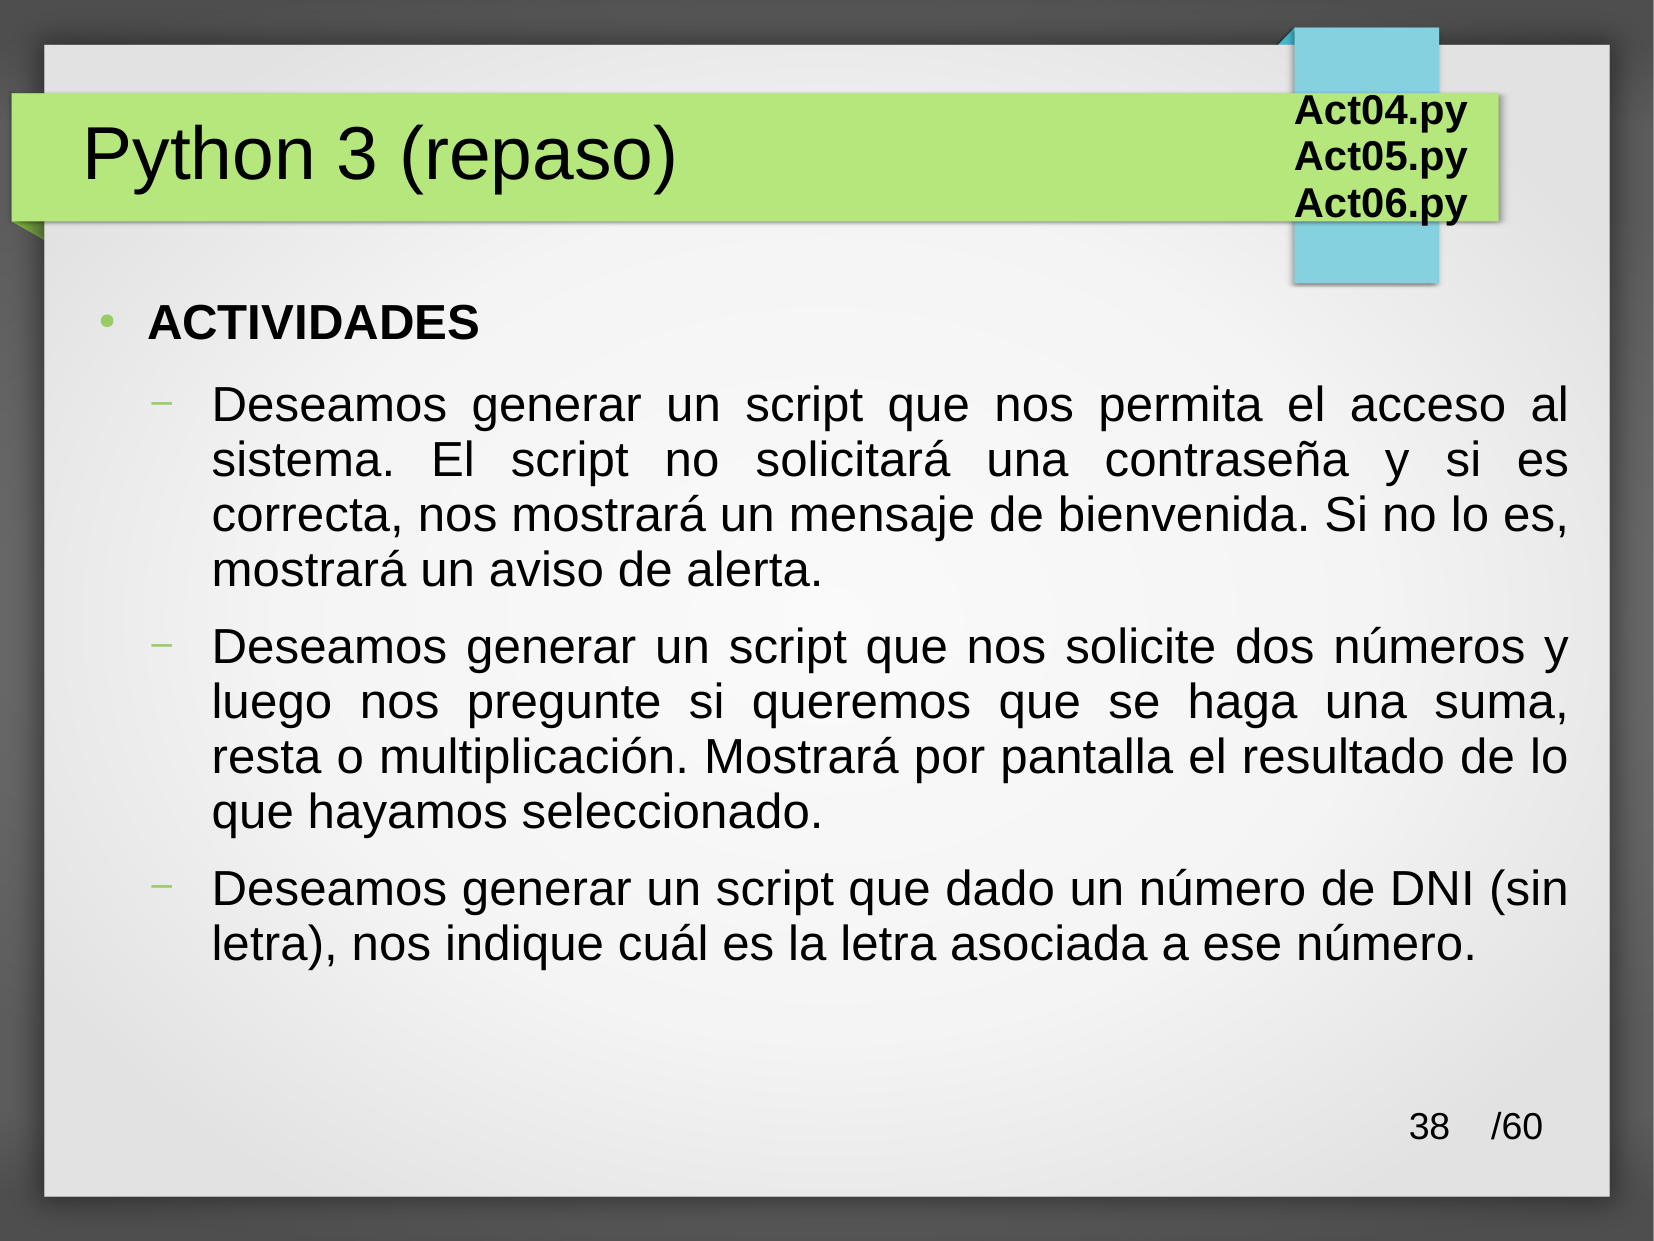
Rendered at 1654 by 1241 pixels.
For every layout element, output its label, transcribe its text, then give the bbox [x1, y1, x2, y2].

text_box <número> [1393, 1098, 1476, 1169]
title Python 3 (repaso) [82, 94, 1264, 213]
text_box Act04.py Act05.py Act06.py [1279, 79, 1501, 280]
picture [0, 0, 1654, 1241]
list ACTIVIDADES Deseamos generar un script que nos permita el acceso al sistema. El script no solicitará una contraseña y si es correcta, nos mostrará un mensaje de bienvenida. Si no lo es, mostrará un aviso de alerta. Deseamos generar un script que nos solicite dos números y luego nos pregunte si queremos que se haga una suma, resta o multiplicación. Mostrará por pantalla el resultado de lo que hayamos seleccionado. Deseamos generar un script que dado un número de DNI (sin letra), nos indique cuál es la letra asociada a ese número. [82, 295, 1571, 1015]
text_box /60 [1476, 1098, 1644, 1169]
